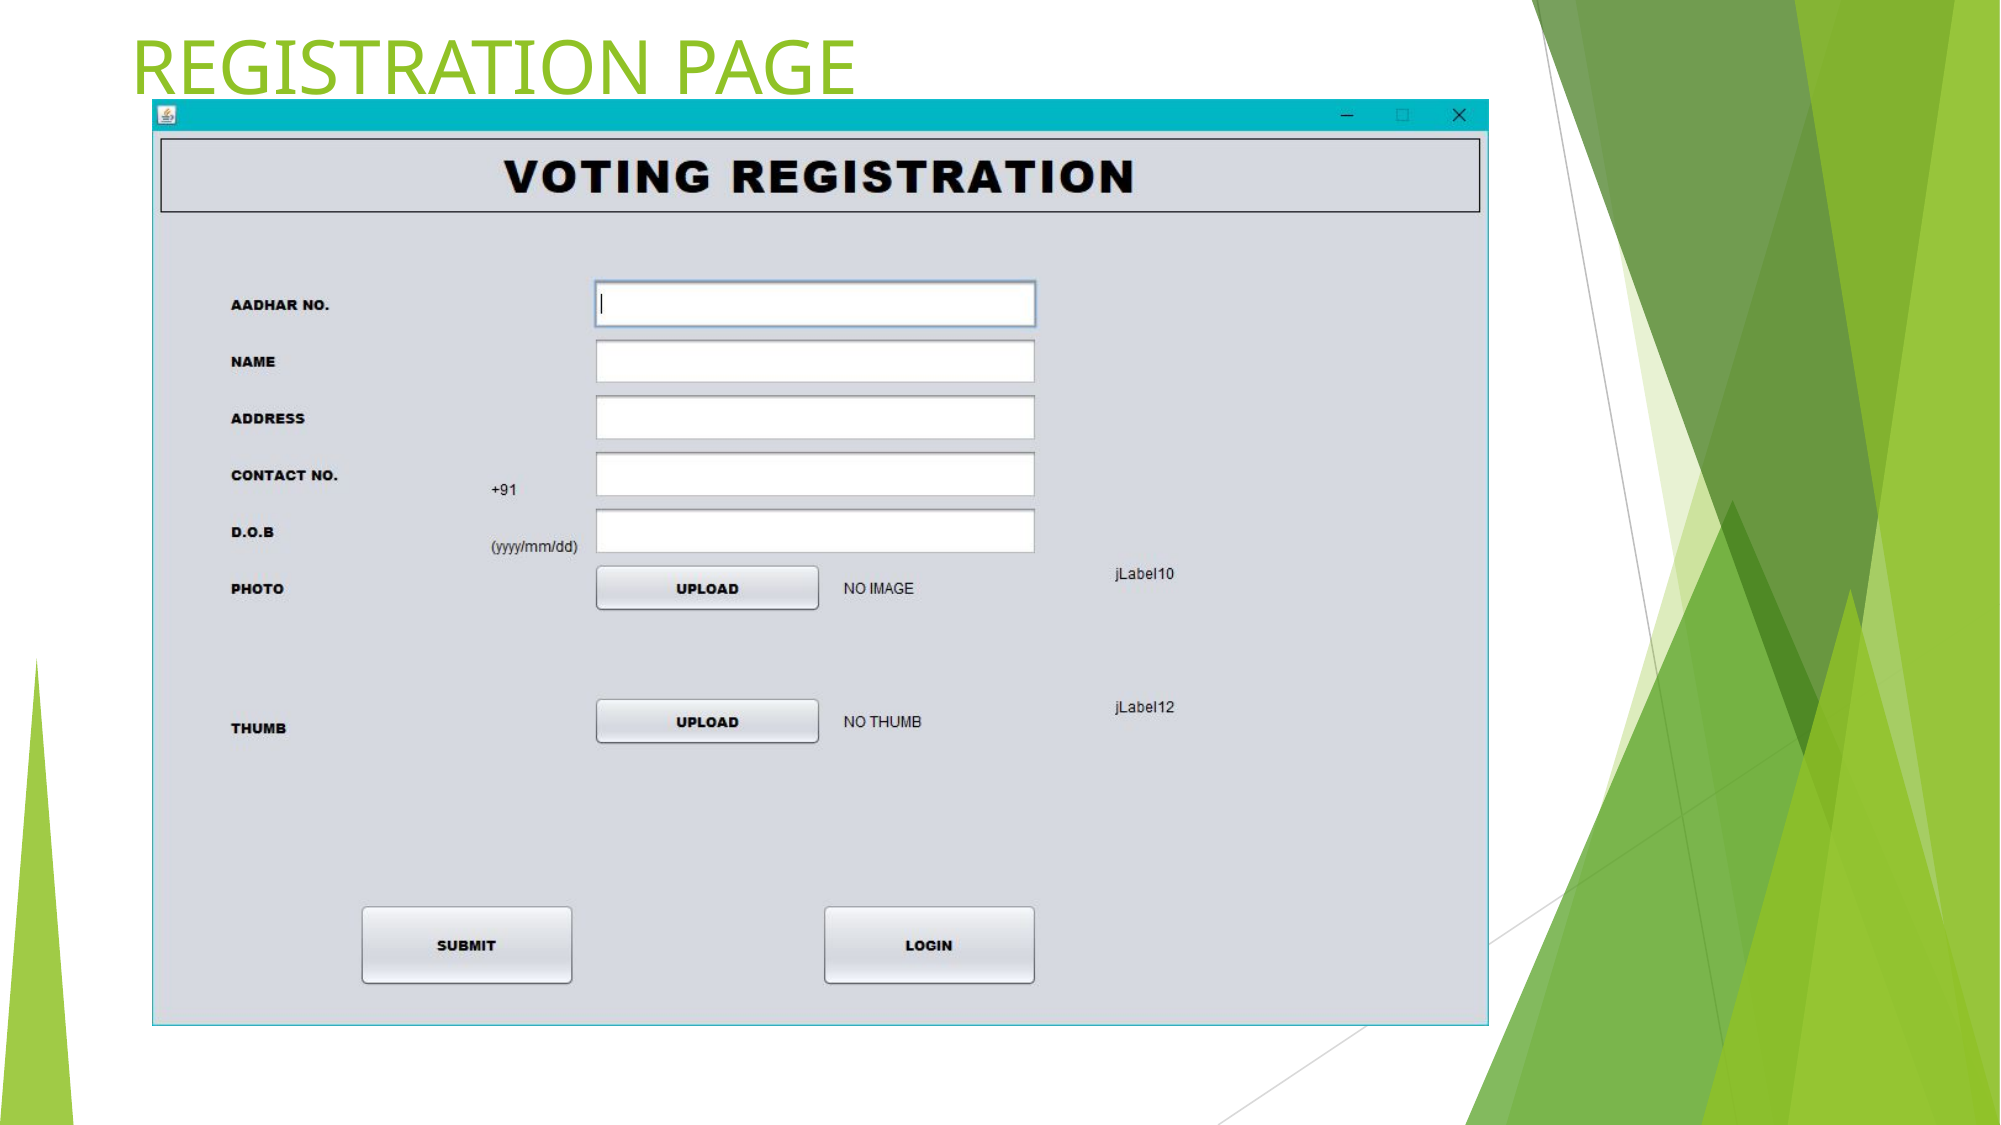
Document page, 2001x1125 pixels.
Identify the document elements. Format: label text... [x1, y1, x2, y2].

title REGISTRATION PAGE [115, 12, 1526, 100]
picture [152, 100, 1489, 1026]
